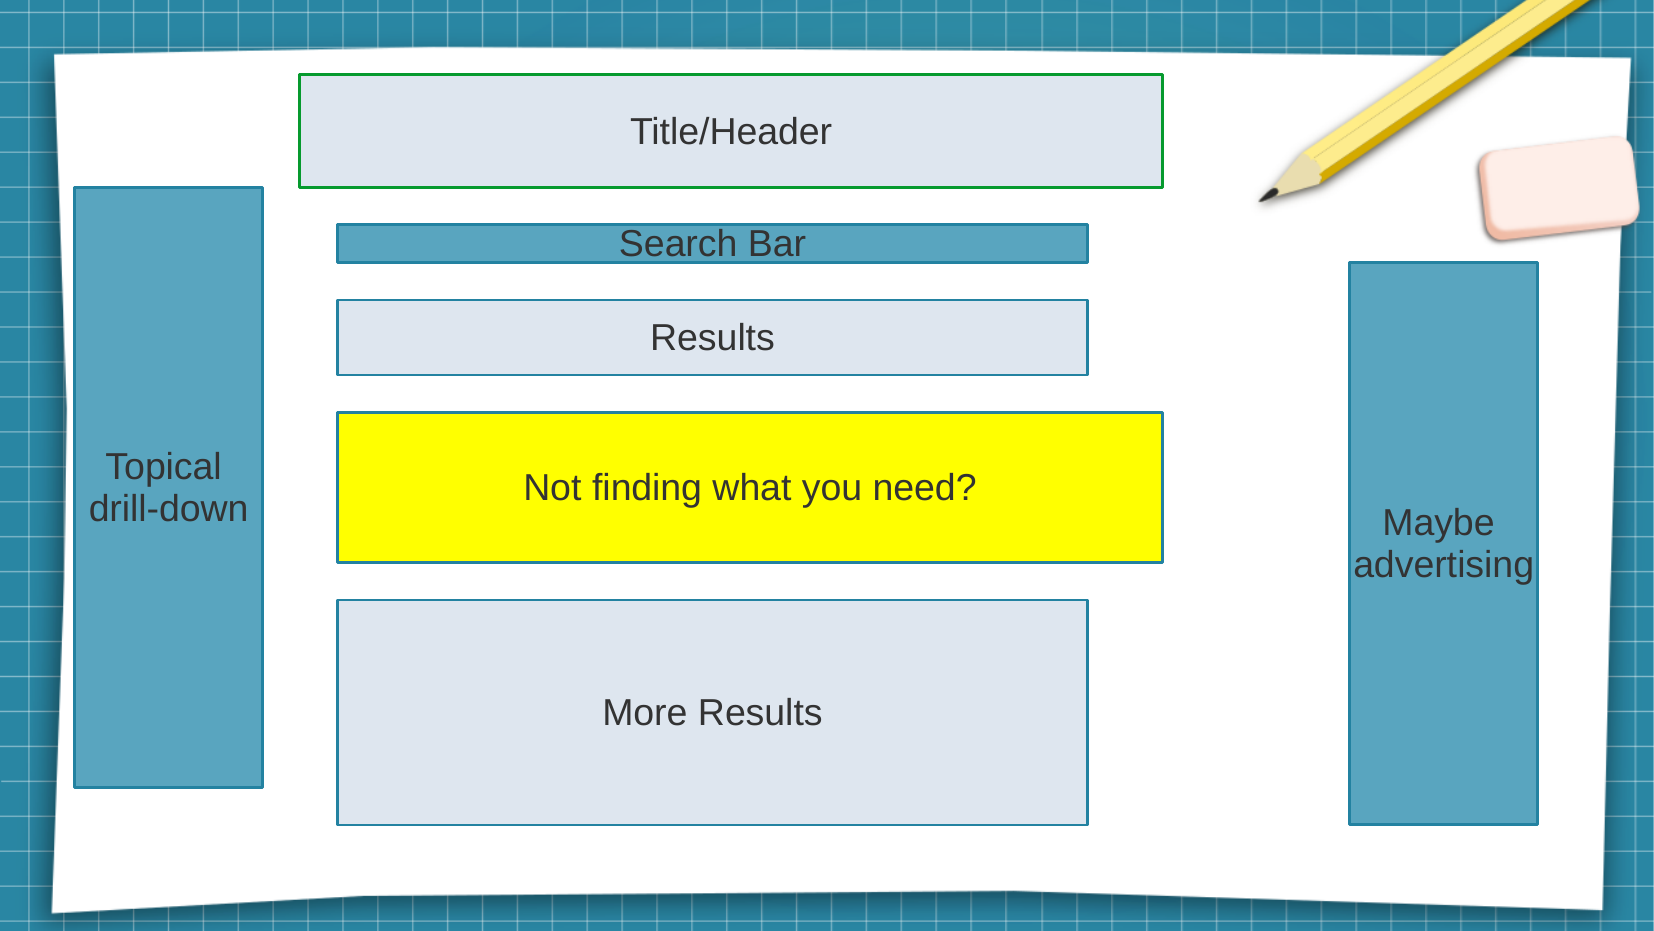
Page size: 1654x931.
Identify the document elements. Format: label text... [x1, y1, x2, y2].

picture [0, 0, 1654, 931]
text_box Topical drill-down [74, 187, 263, 788]
text_box Title/Header [299, 74, 1163, 188]
text_box Not finding what you need? [337, 412, 1163, 563]
text_box Search Bar [337, 224, 1088, 263]
text_box More Results [337, 600, 1088, 826]
text_box Maybe advertising [1349, 262, 1538, 825]
text_box Results [337, 300, 1088, 376]
